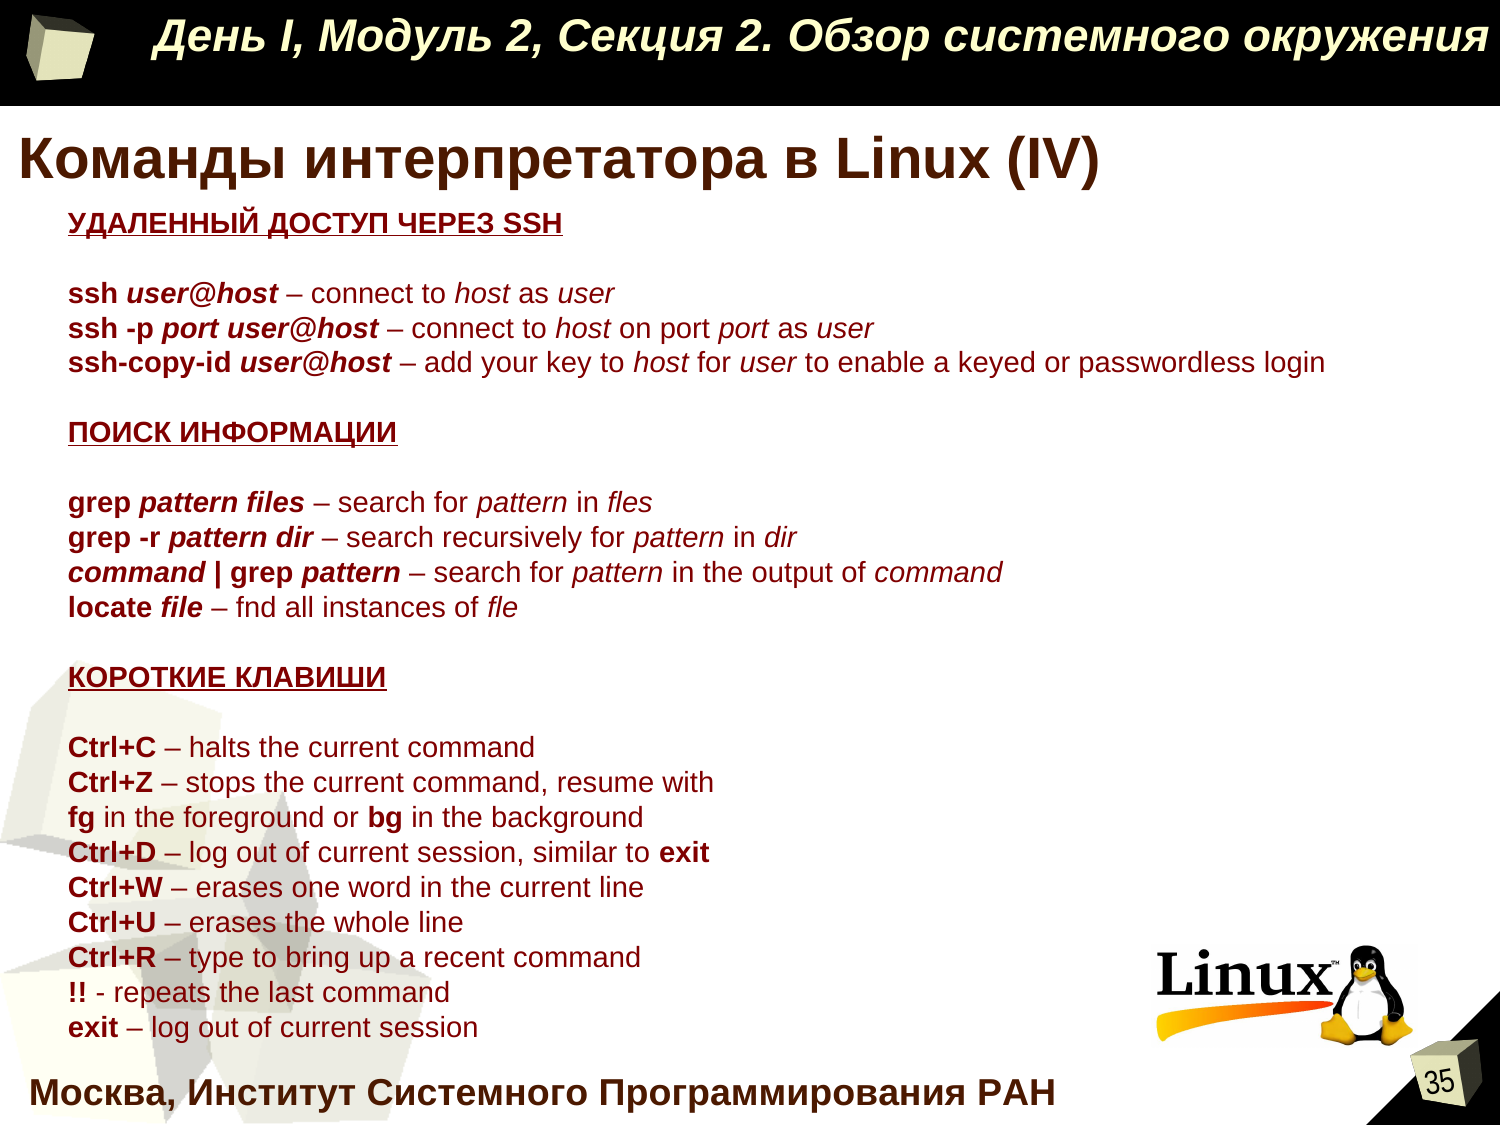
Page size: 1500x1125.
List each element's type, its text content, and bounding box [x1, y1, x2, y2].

picture [423, 1088, 433, 1102]
picture [0, 659, 433, 1125]
picture [1151, 944, 1418, 1048]
text_box УДАЛЕННЫЙ ДОСТУП ЧЕРЕЗ SSH ssh user@host – connect to host as user ssh -p port user@host – connect to host on port port as user ssh-copy-id user@host – add your key to host for user to enable a keyed or passwordless login ПОИСК ИНФОРМАЦИИ grep pattern files – search for pattern in fles grep -r pattern dir – search recursively for pattern in dir command | grep pattern – search for pattern in the output of command locate file – fnd all instances of fle КОРОТКИЕ КЛАВИШИ Ctrl+C – halts the current command Ctrl+Z – stops the current command, resume with fg in the foreground or bg in the background Ctrl+D – log out of current session, similar to exit Ctrl+W – erases one word in the current line Ctrl+U – erases the whole line Ctrl+R – type to bring up a recent command !! - repeats the last command exit – log out of current session [53, 198, 1412, 1051]
text_box Команды интерпретатора в Linux (IV) [4, 112, 1500, 198]
